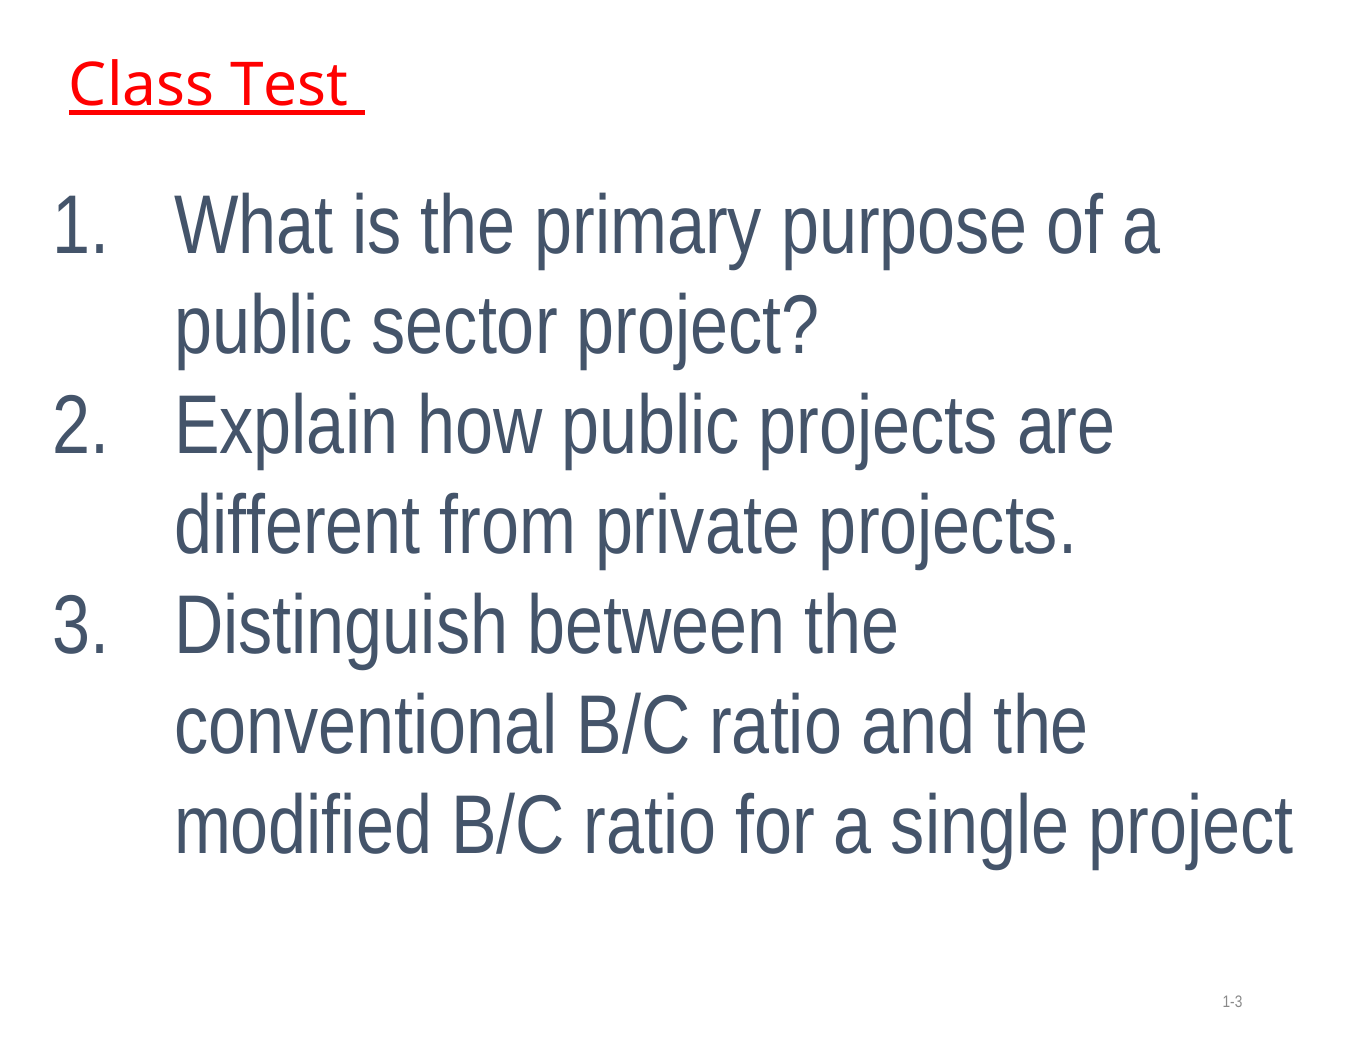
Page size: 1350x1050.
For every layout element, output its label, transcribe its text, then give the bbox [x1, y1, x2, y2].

text_box 1-<number> [953, 978, 1258, 1030]
text_box What is the primary purpose of a public sector project? Explain how public projects are different from private projects. Distinguish between the conventional B/C ratio and the modified B/C ratio for a single project [37, 162, 1313, 978]
title Class Test [53, 22, 1219, 150]
